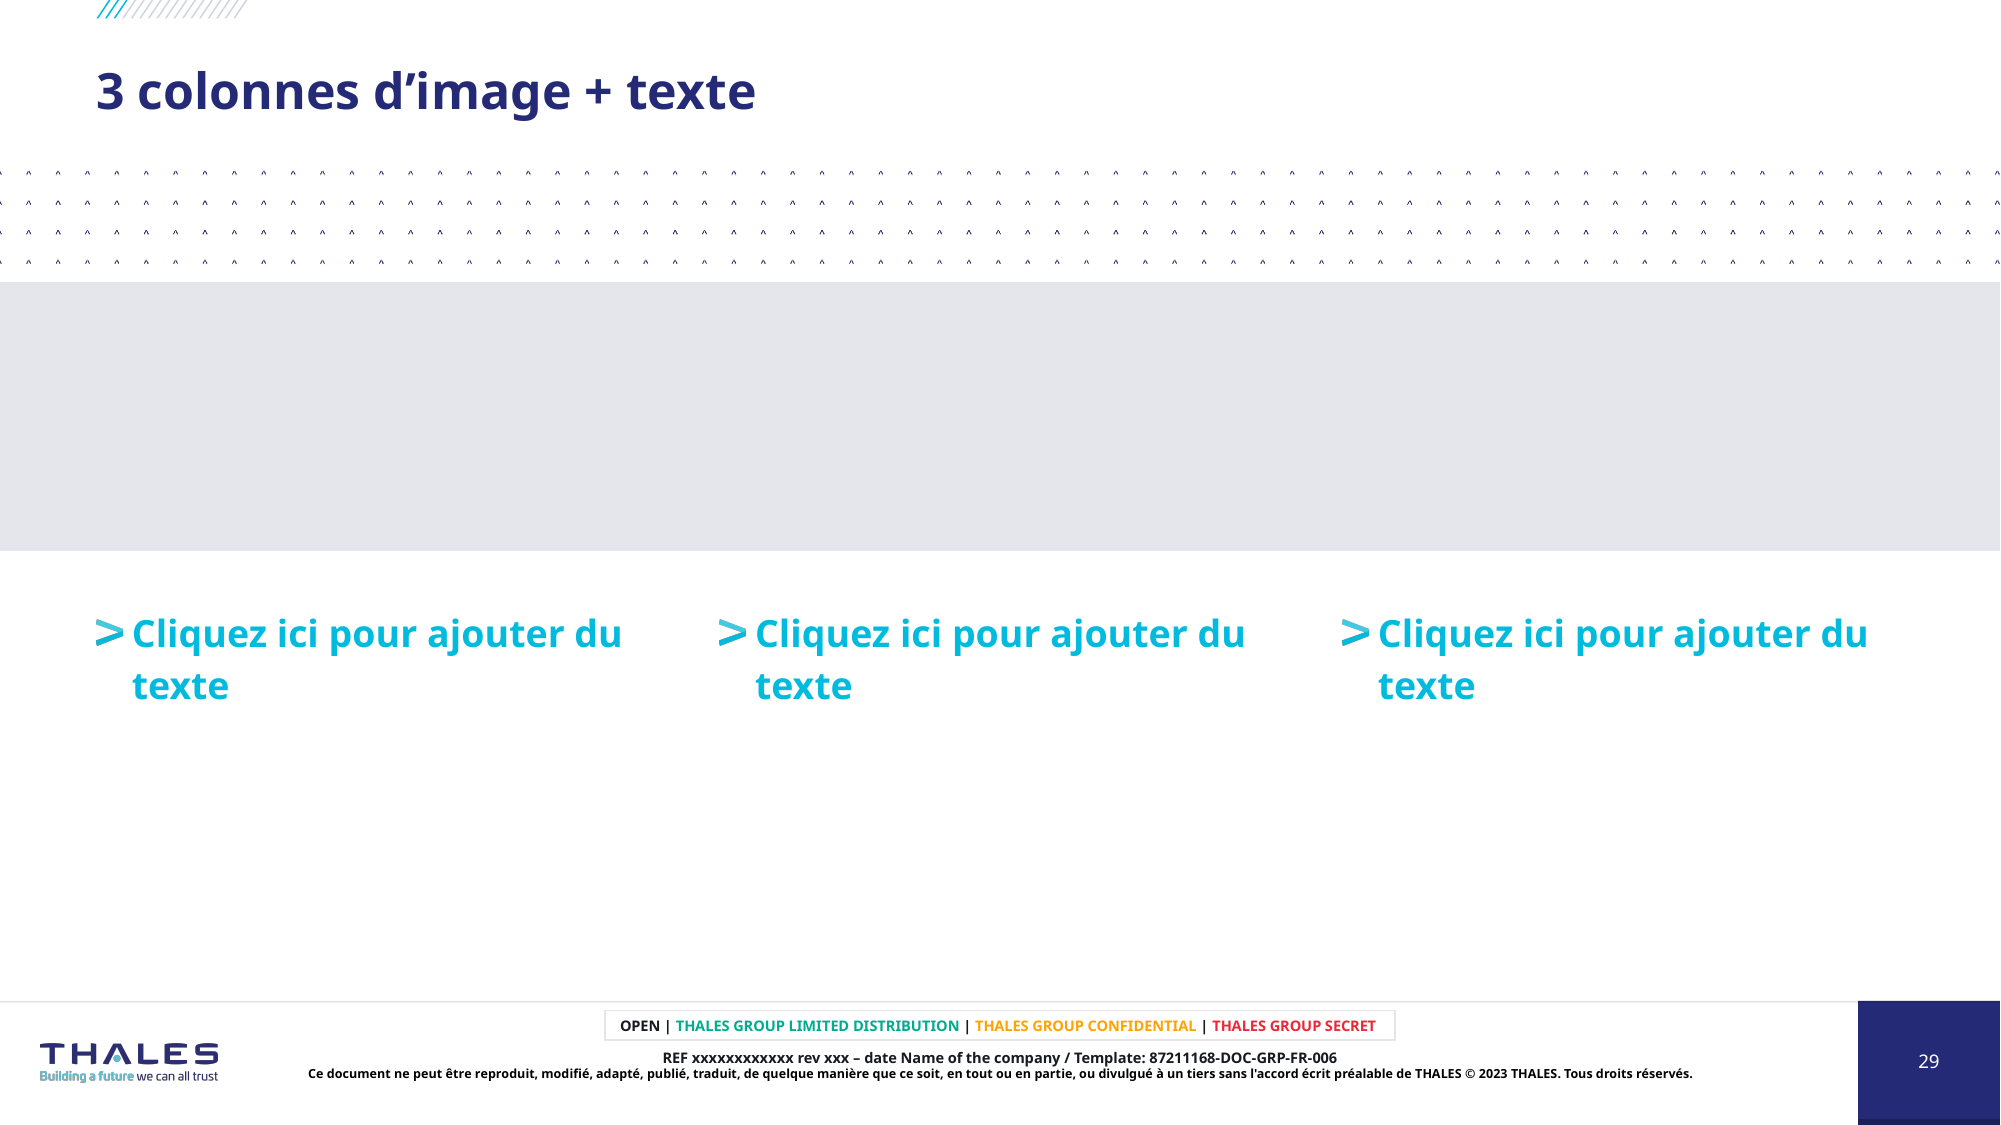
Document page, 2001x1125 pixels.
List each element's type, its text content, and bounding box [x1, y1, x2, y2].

list Cliquez ici pour ajouter du texte [96, 604, 658, 920]
picture [0, 152, 2000, 282]
picture [40, 1043, 218, 1083]
list Cliquez ici pour ajouter du texte [1342, 604, 1904, 920]
title 3 colonnes d’image + texte [96, 59, 1904, 120]
list Cliquez ici pour ajouter du texte [719, 604, 1281, 920]
